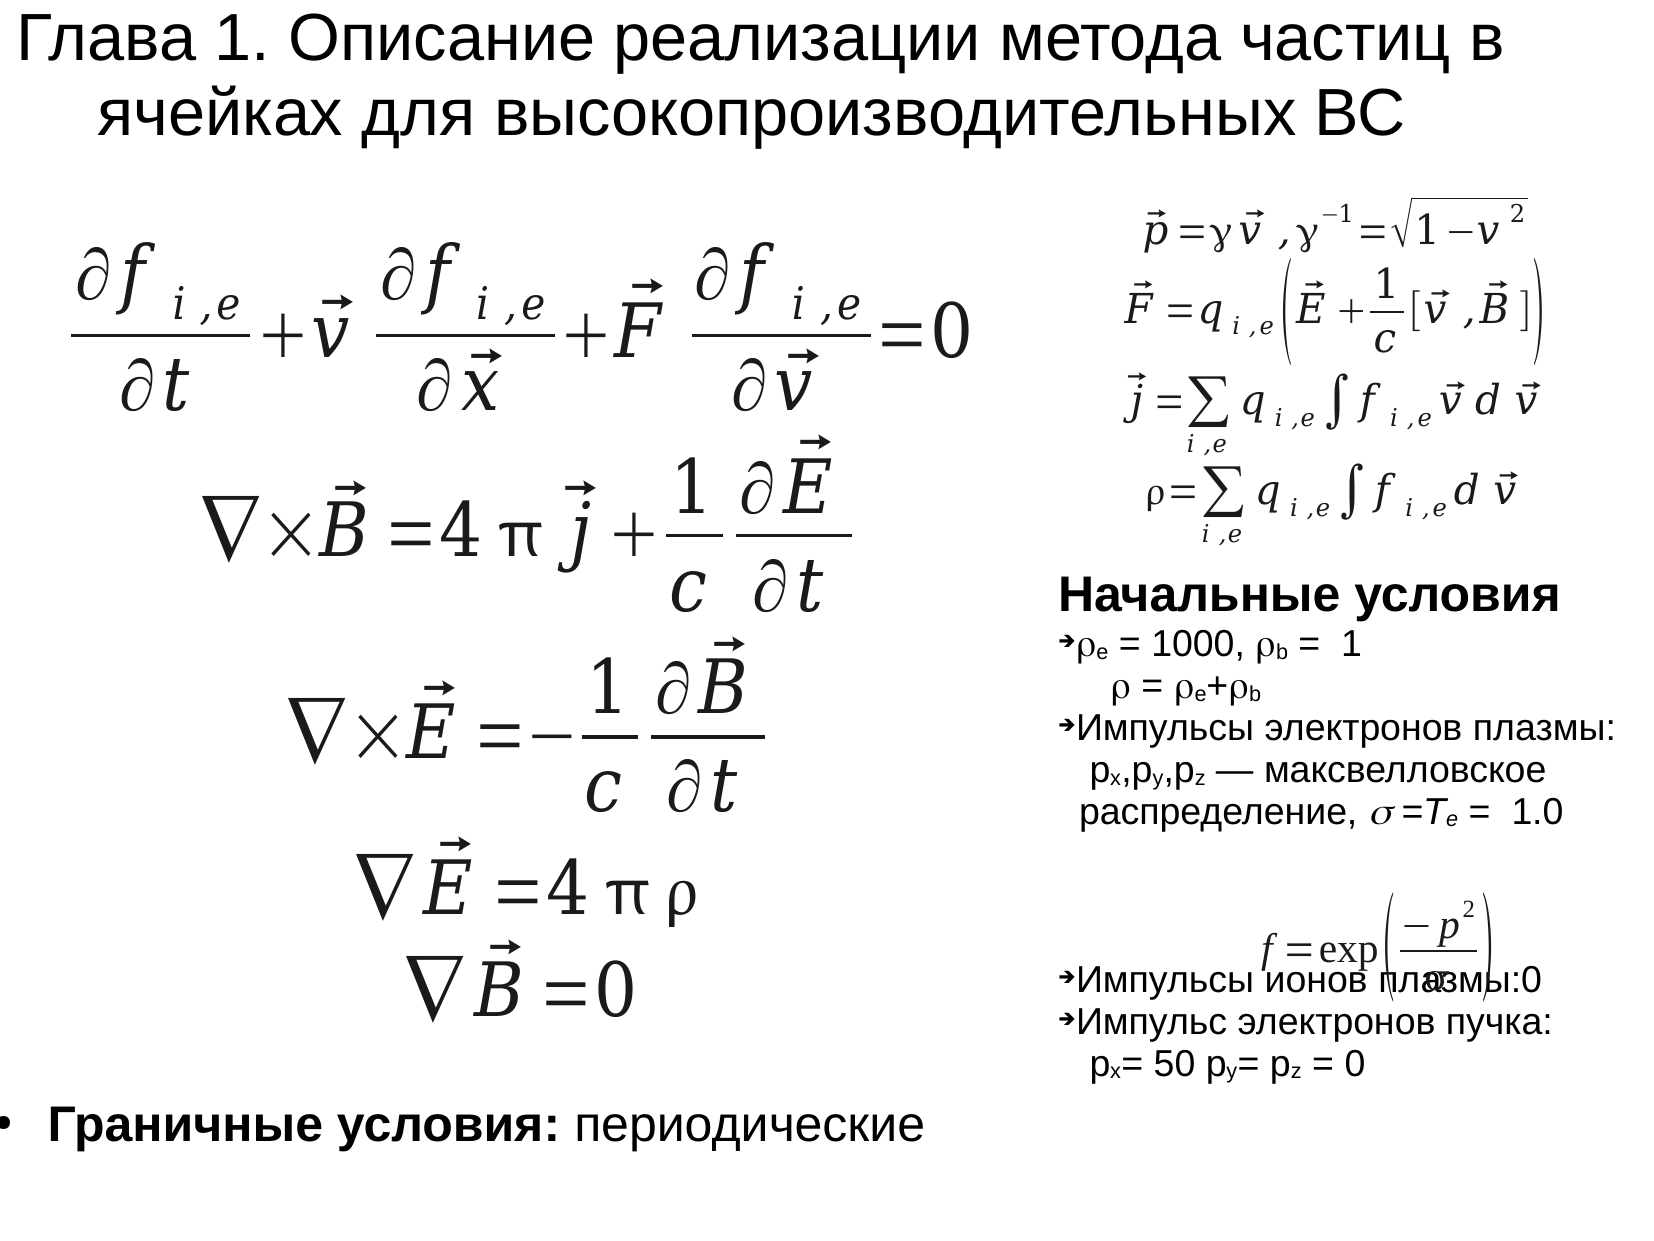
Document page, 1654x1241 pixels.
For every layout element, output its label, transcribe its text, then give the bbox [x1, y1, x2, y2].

chart [1115, 196, 1551, 549]
chart [62, 230, 979, 1035]
text_box Глава 1. Описание реализации метода частиц в ячейках для высокопроизводительных ВС [0, 0, 1523, 151]
chart [1245, 890, 1501, 1006]
list Граничные условия: периодические [0, 1096, 1043, 1241]
text_box Начальные условия re = 1000, rb = 1 r = re+rb Импульсы электронов плазмы: px,py,pz — максвелловское распределение, s =Te = 1.0 Импульсы ионов плазмы:0 Импульс электронов пучка: px= 50 py= pz = 0 [1043, 559, 1632, 1241]
